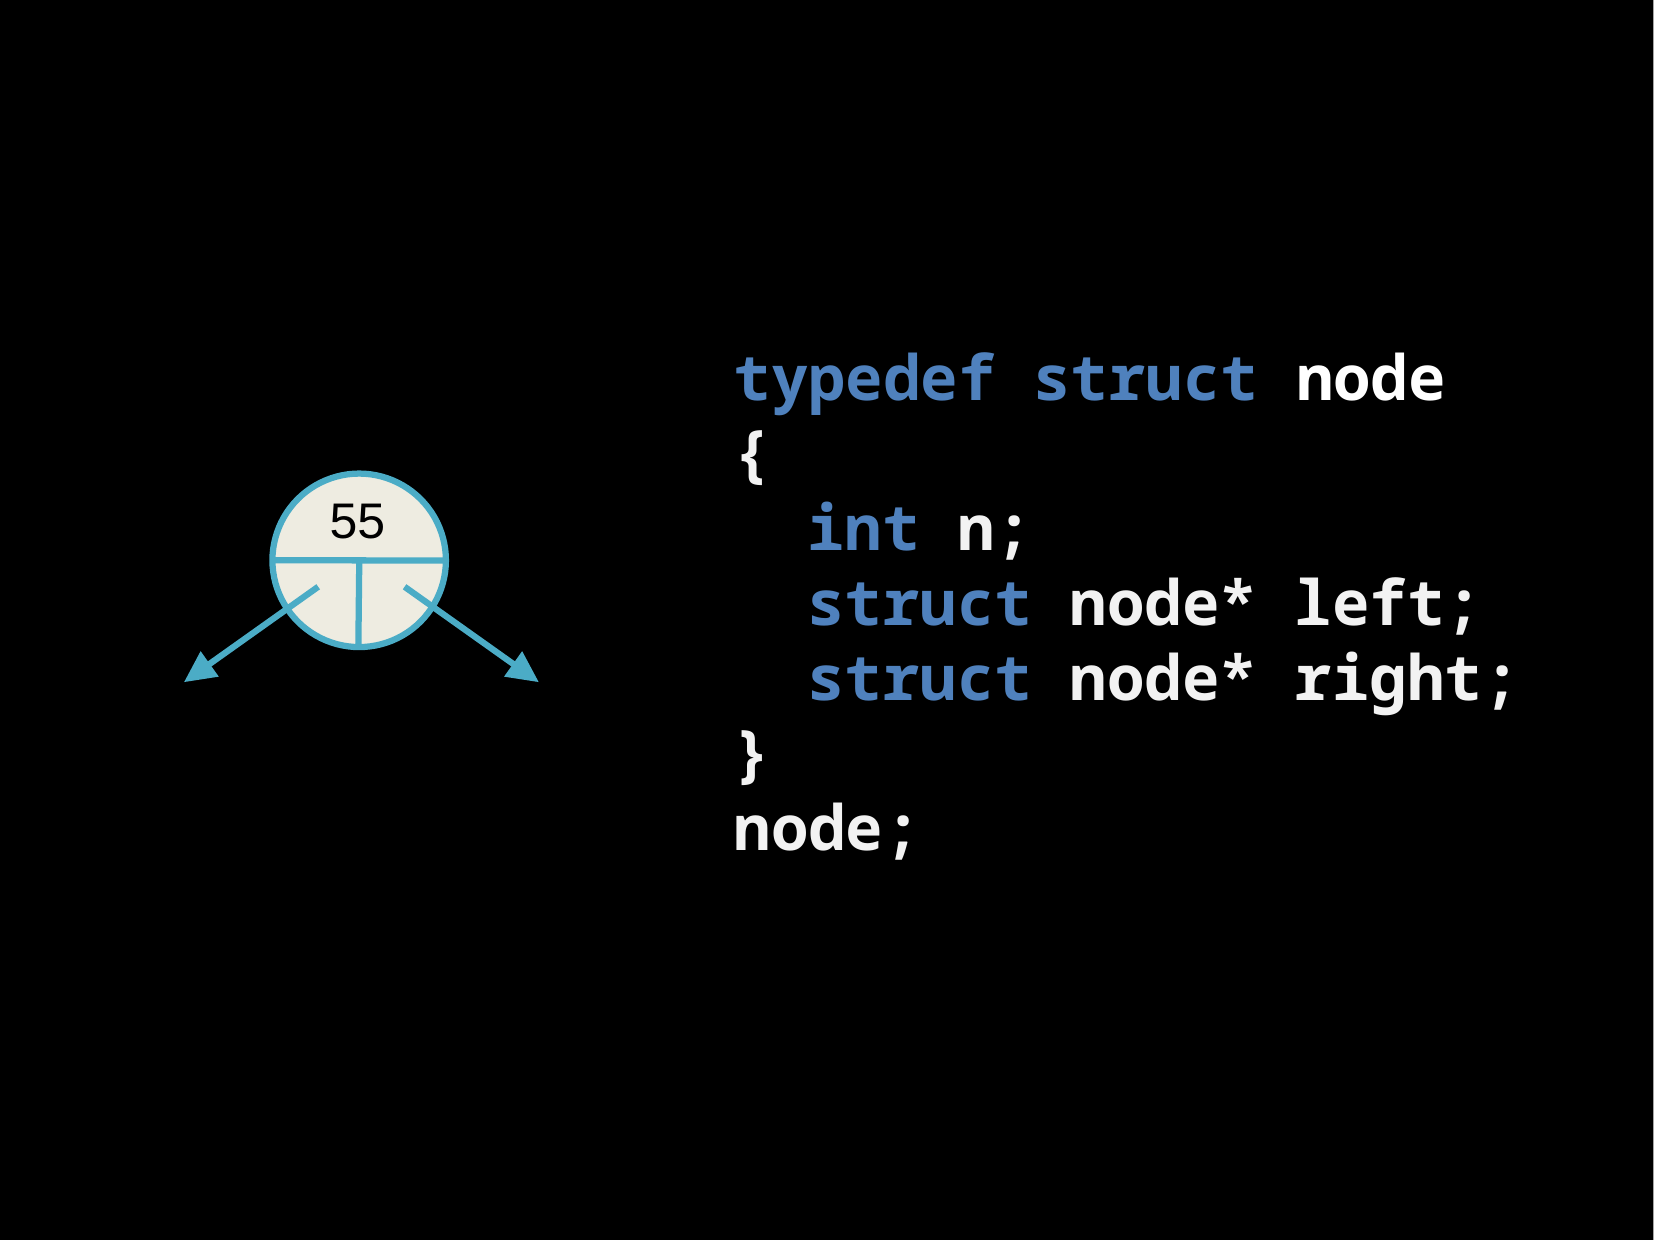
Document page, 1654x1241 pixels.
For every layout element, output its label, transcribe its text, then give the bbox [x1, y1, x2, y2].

text_box [272, 486, 314, 557]
text_box typedef struct node { int n; struct node* left; struct node* right; } node; [718, 281, 1565, 1030]
text_box [420, 498, 446, 557]
text_box [272, 564, 356, 647]
text_box [362, 564, 446, 647]
text_box 55 [314, 473, 420, 570]
